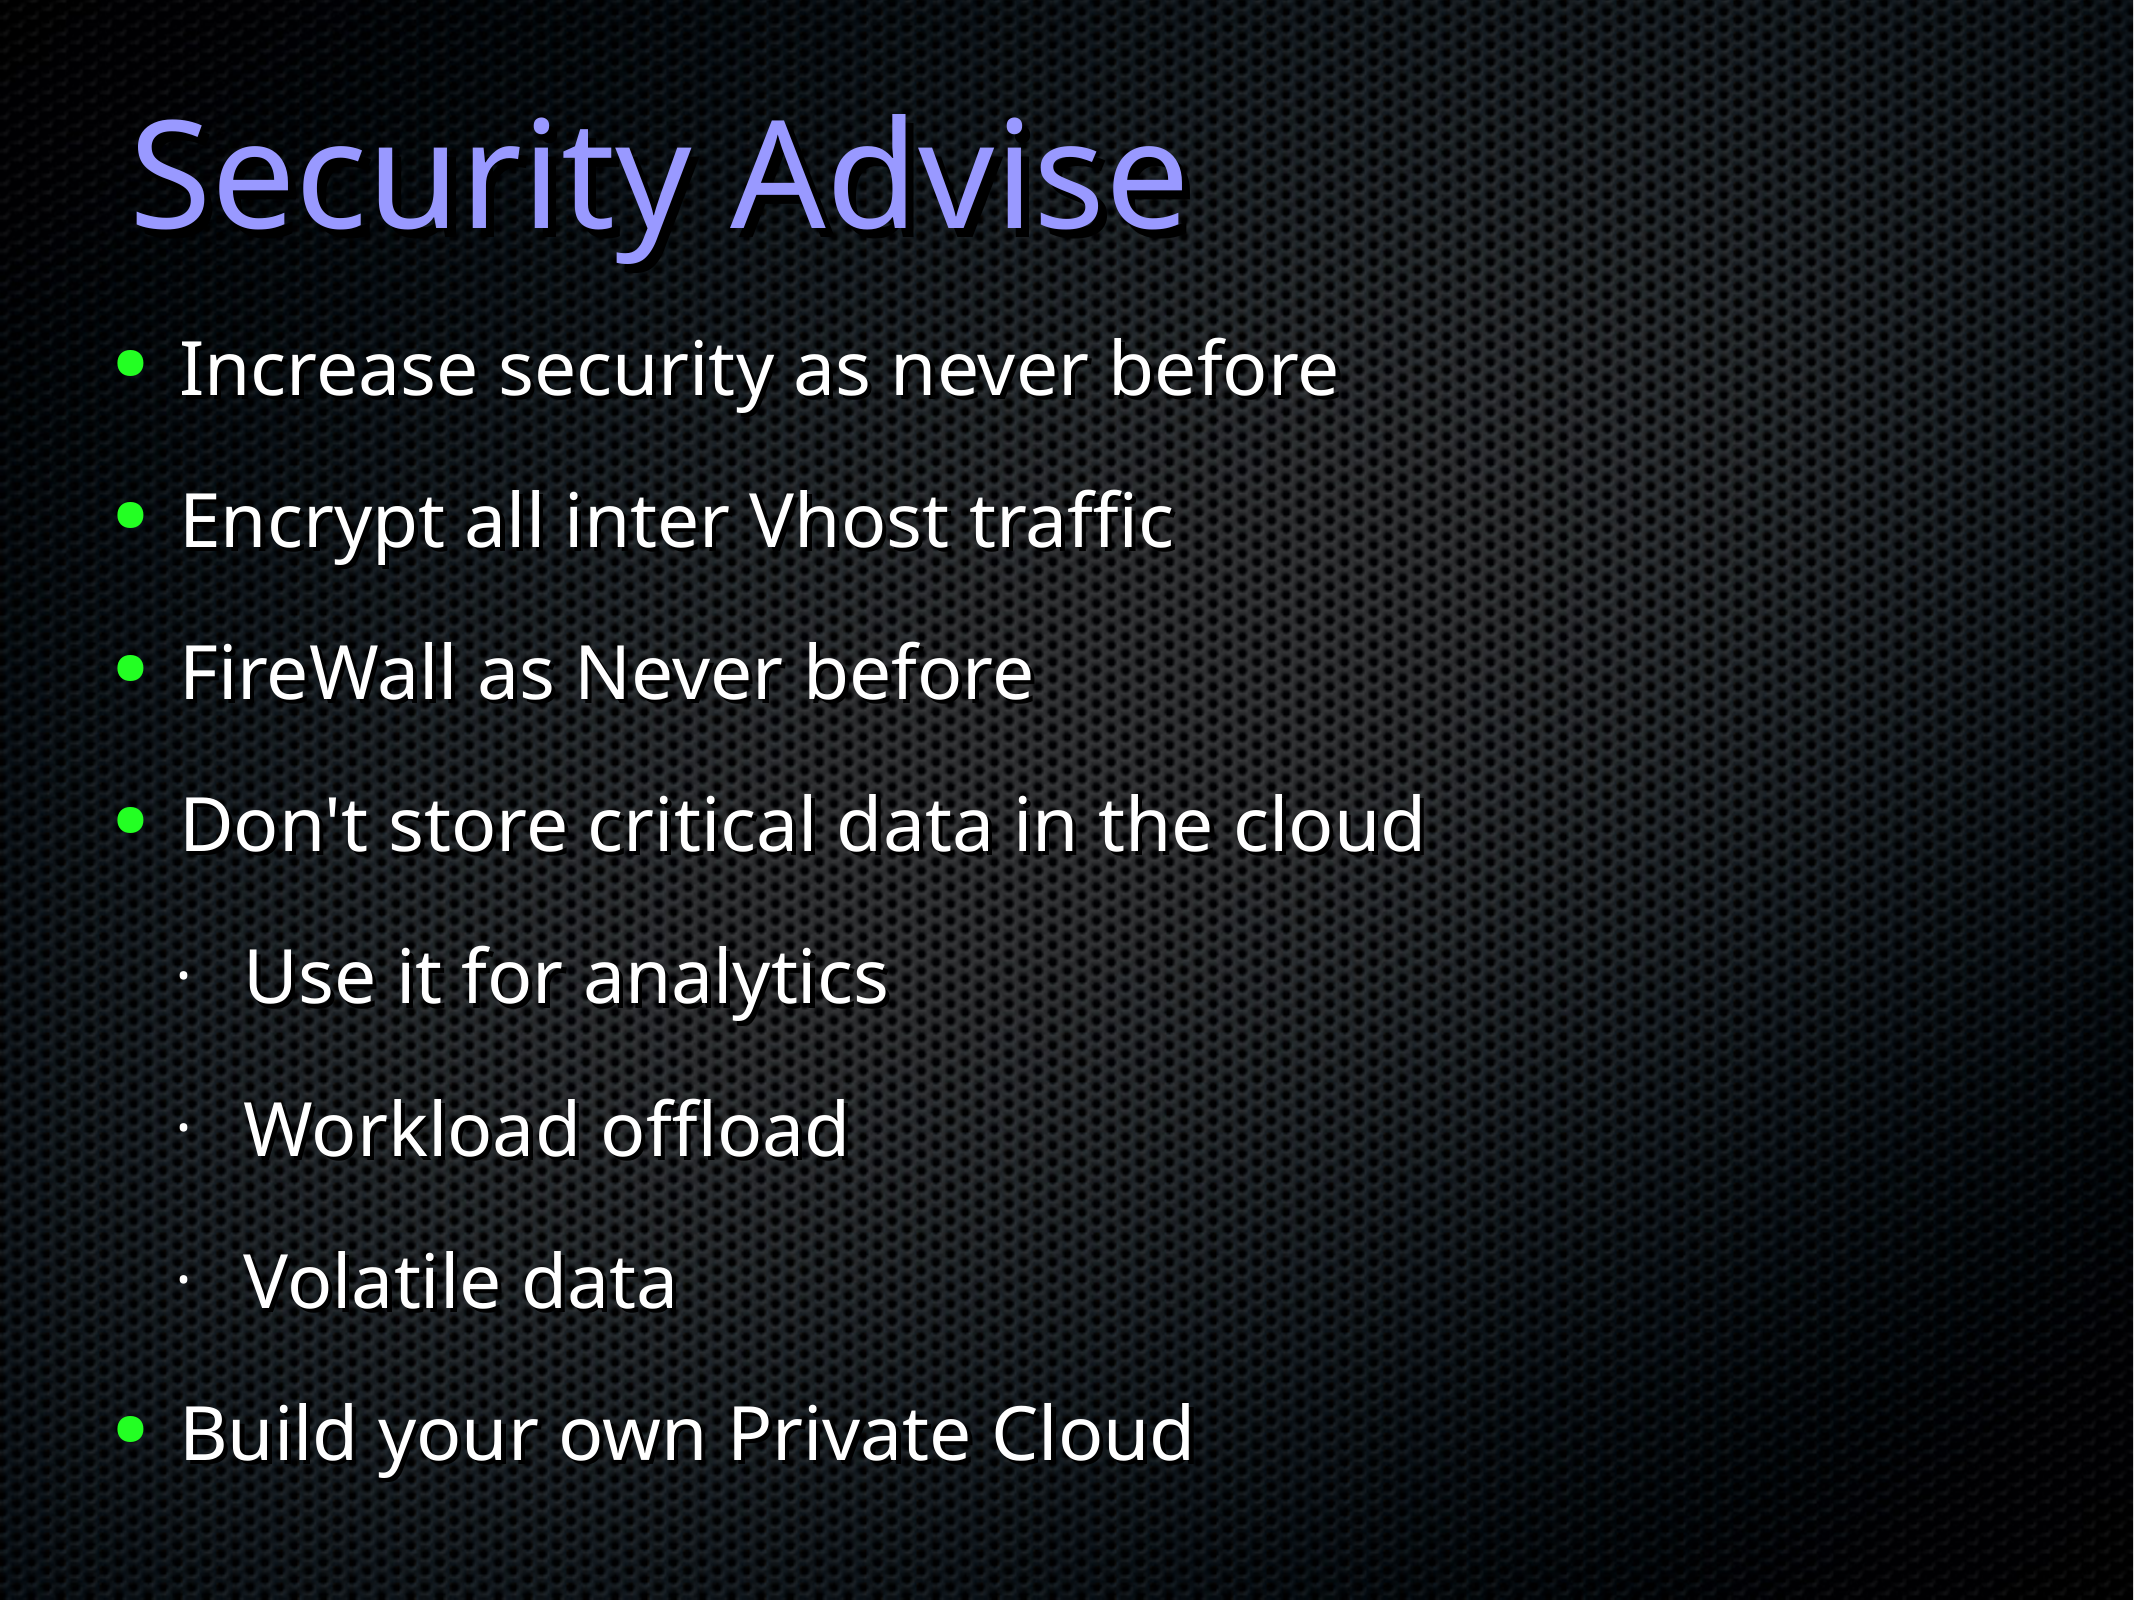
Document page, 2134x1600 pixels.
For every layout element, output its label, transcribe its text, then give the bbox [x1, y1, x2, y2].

list Increase security as never before Encrypt all inter Vhost traffic FireWall as Never before Don't store critical data in the cloud Use it for analytics Workload offload Volatile data Build your own Private Cloud [112, 314, 1988, 1501]
picture [0, 0, 2134, 1600]
title Security Advise [129, 41, 2005, 301]
